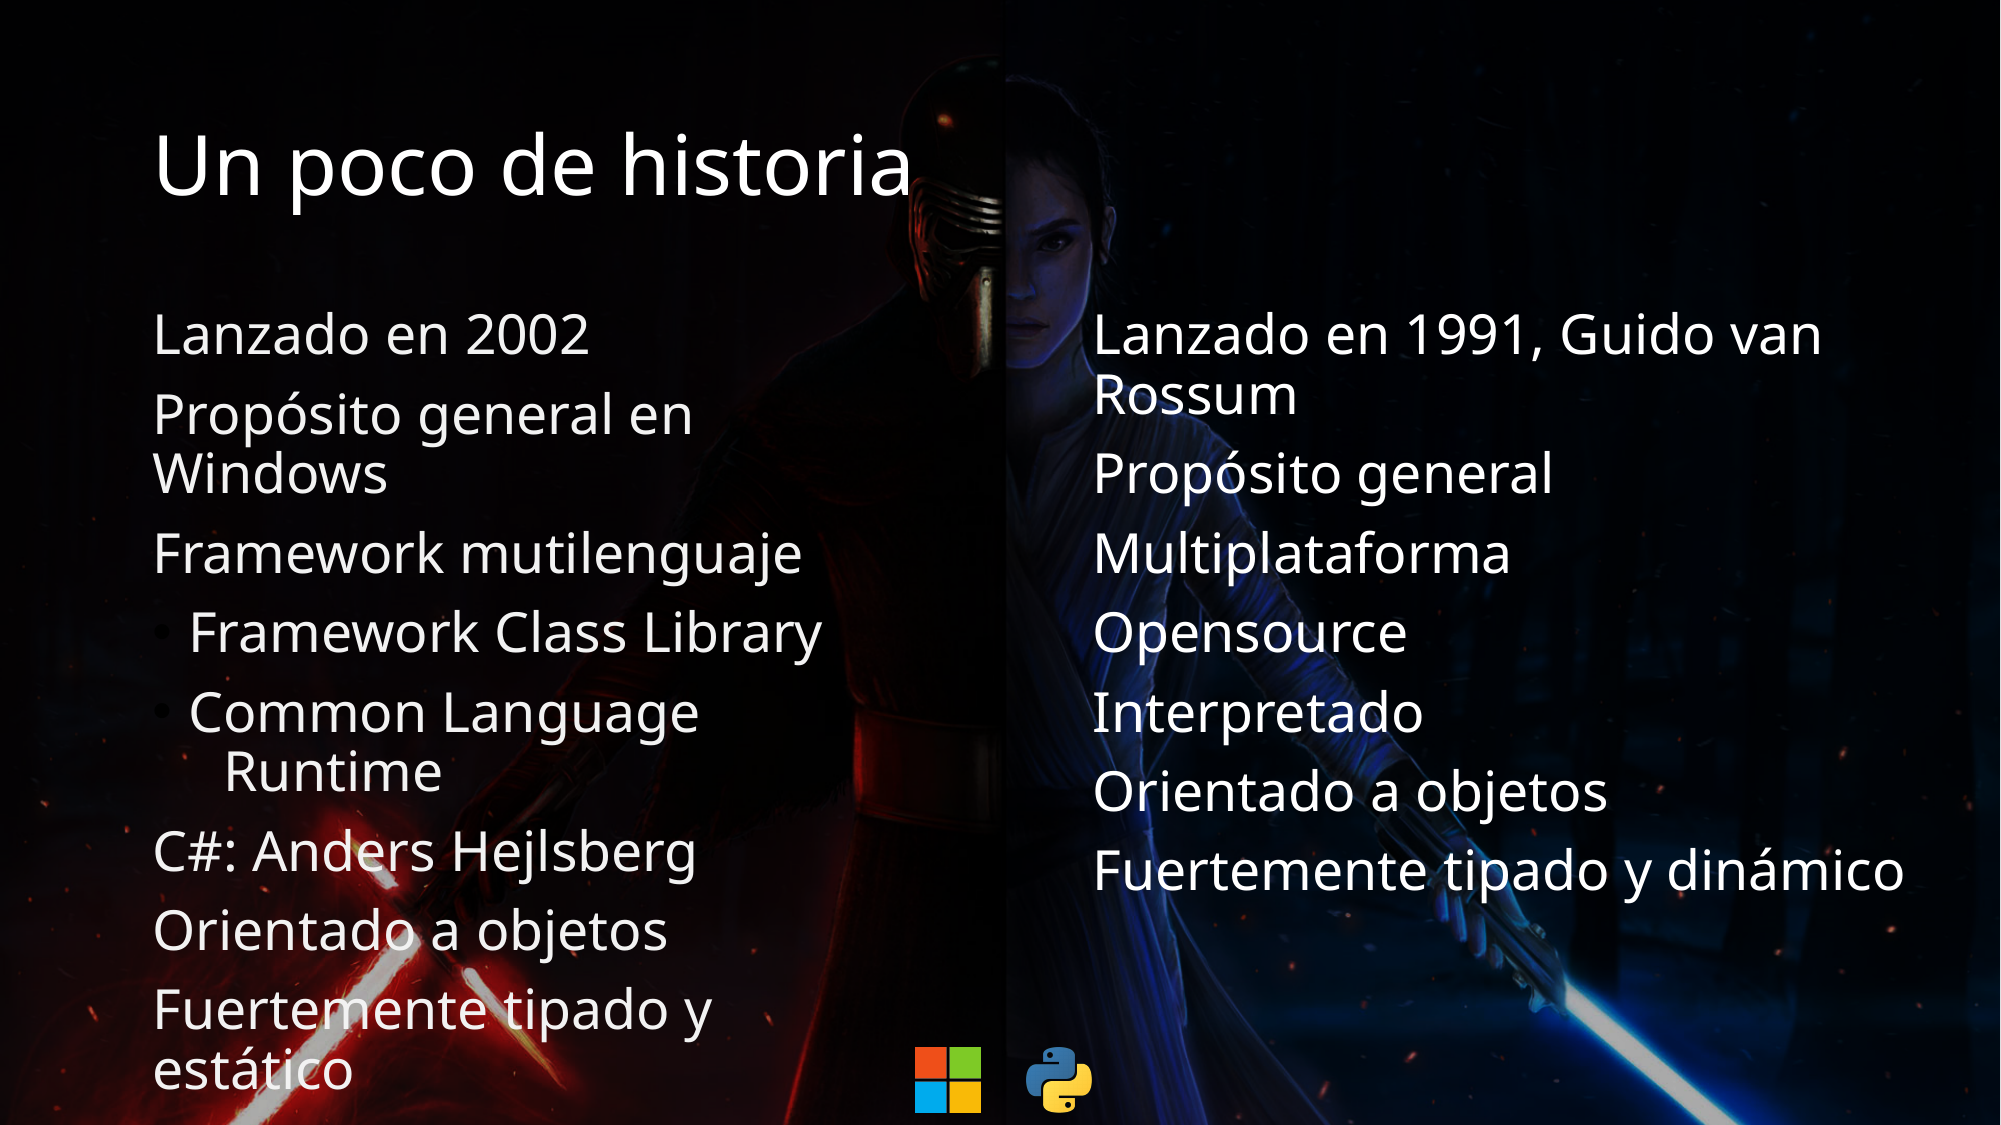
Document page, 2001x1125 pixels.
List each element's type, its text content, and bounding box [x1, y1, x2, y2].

title Un poco de historia [137, 59, 1863, 278]
list Lanzado en 2002 Propósito general en Windows Framework mutilenguaje Framework Class Library Common Language Runtime C#: Anders Hejlsberg Orientado a objetos Fuertemente tipado y estático [137, 299, 923, 1113]
list Lanzado en 1991, Guido van Rossum Propósito general Multiplataforma Opensource Interpretado Orientado a objetos Fuertemente tipado y dinámico [1077, 299, 1926, 1113]
